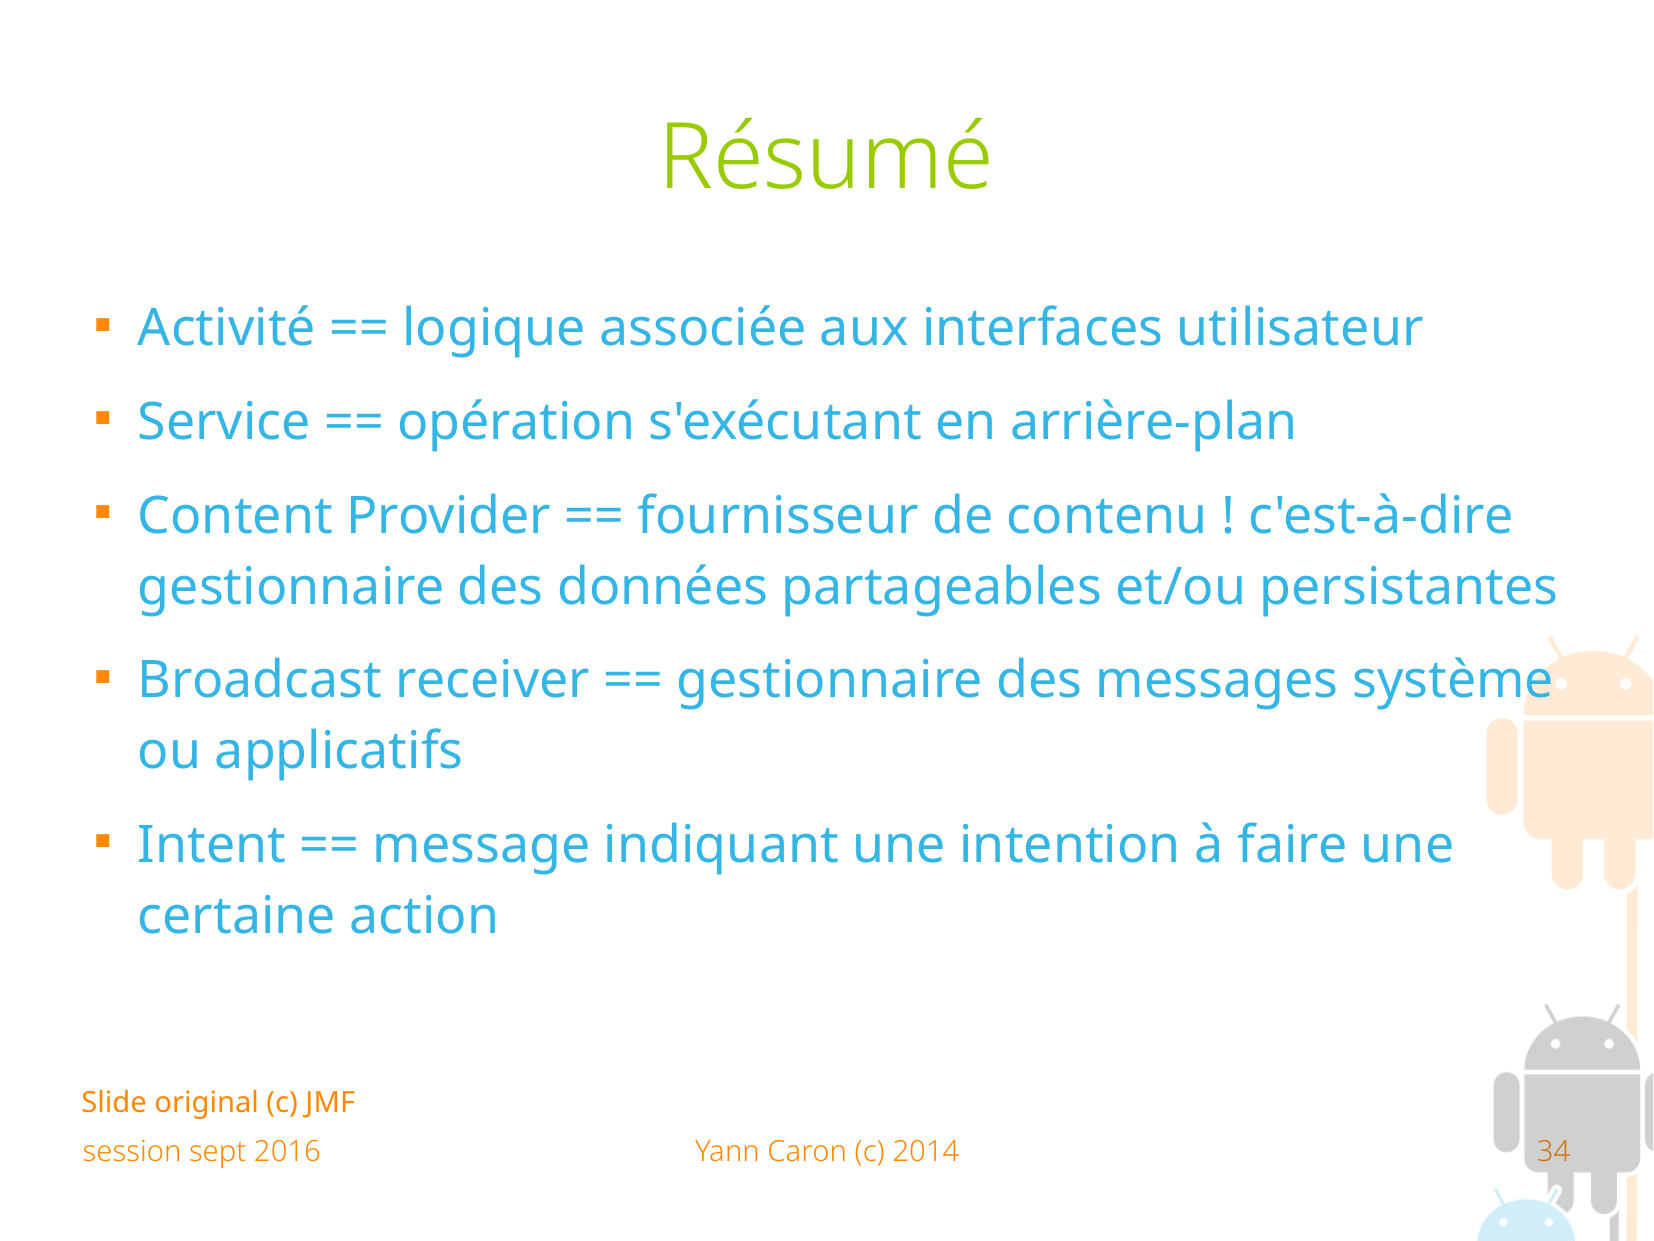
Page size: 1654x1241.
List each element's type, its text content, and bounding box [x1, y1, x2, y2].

title Résumé [82, 49, 1571, 257]
picture [240, 423, 1654, 1241]
text_box Slide original (c) JMF [66, 1073, 379, 1123]
list Activité == logique associée aux interfaces utilisateur Service == opération s'exécutant en arrière-plan Content Provider == fournisseur de contenu ! c'est-à-dire gestionnaire des données partageables et/ou persistantes Broadcast receiver == gestionnaire des messages système ou applicatifs Intent == message indiquant une intention à faire une certaine action [82, 290, 1571, 1010]
